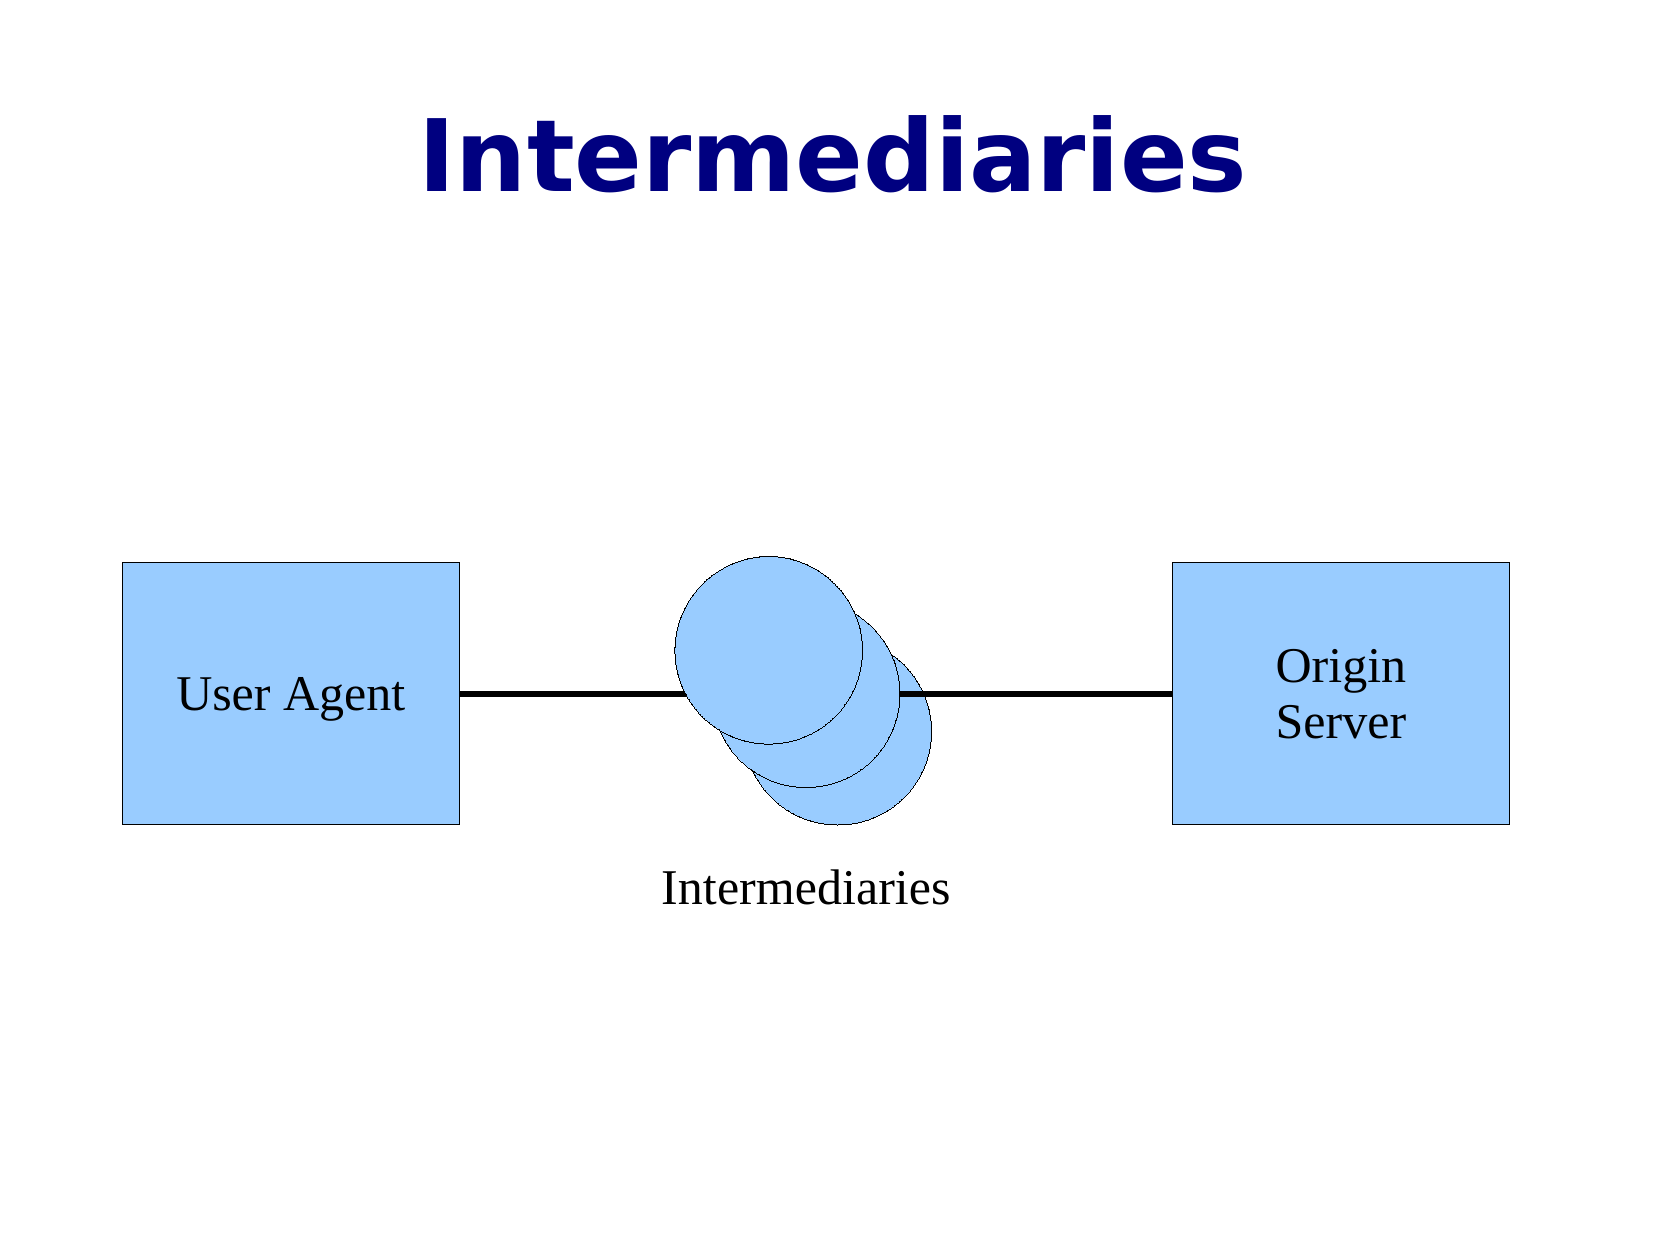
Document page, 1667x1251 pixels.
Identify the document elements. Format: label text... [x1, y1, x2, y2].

text_box [752, 697, 932, 826]
text_box Origin Server [1172, 562, 1510, 825]
text_box [892, 654, 923, 691]
text_box Intermediaries [720, 614, 900, 788]
title Intermediaries [124, 98, 1542, 332]
text_box User Agent [122, 562, 460, 825]
text_box [674, 556, 863, 745]
